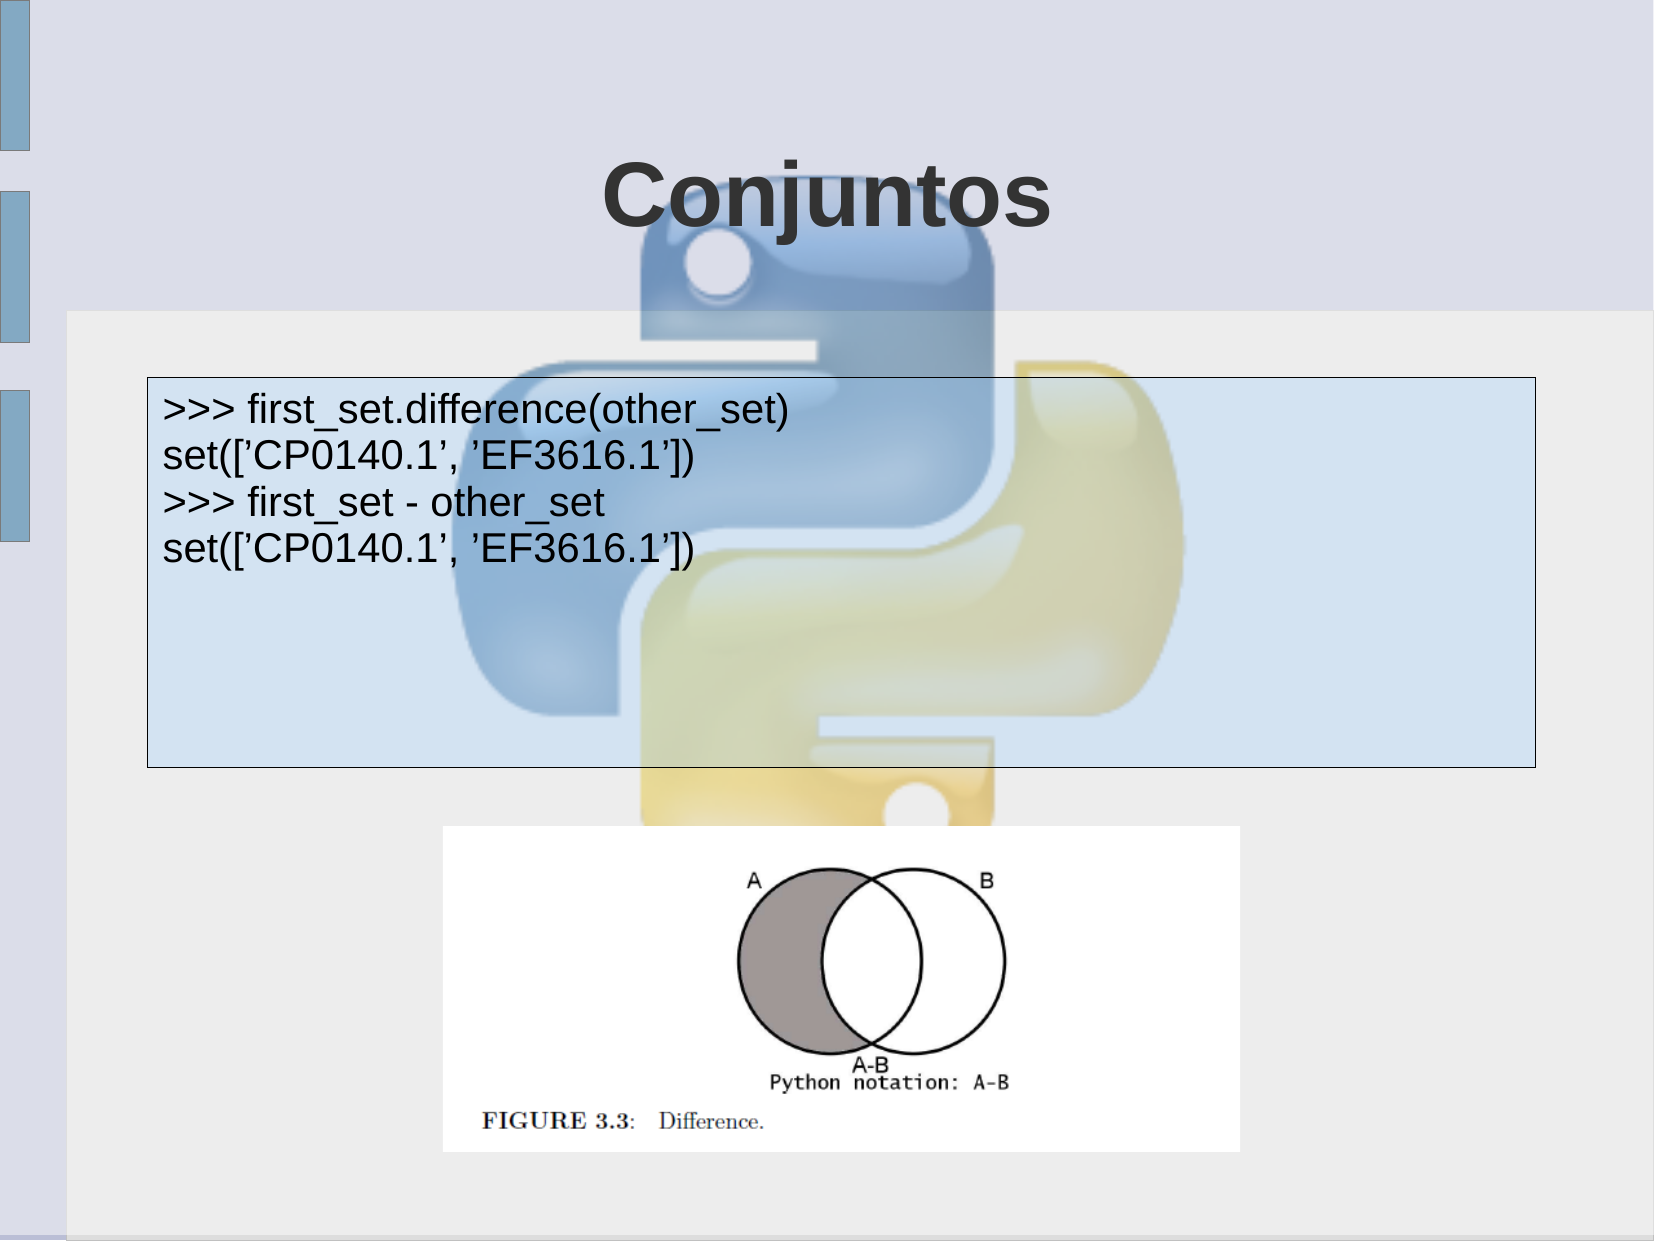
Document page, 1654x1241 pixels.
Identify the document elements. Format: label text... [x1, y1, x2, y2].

title Conjuntos [121, 91, 1534, 299]
picture [0, 0, 1654, 1235]
text_box >>> first_set.difference(other_set) set([’CP0140.1’, ’EF3616.1’]) >>> first_set - other_set set([’CP0140.1’, ’EF3616.1’]) [147, 377, 1536, 768]
